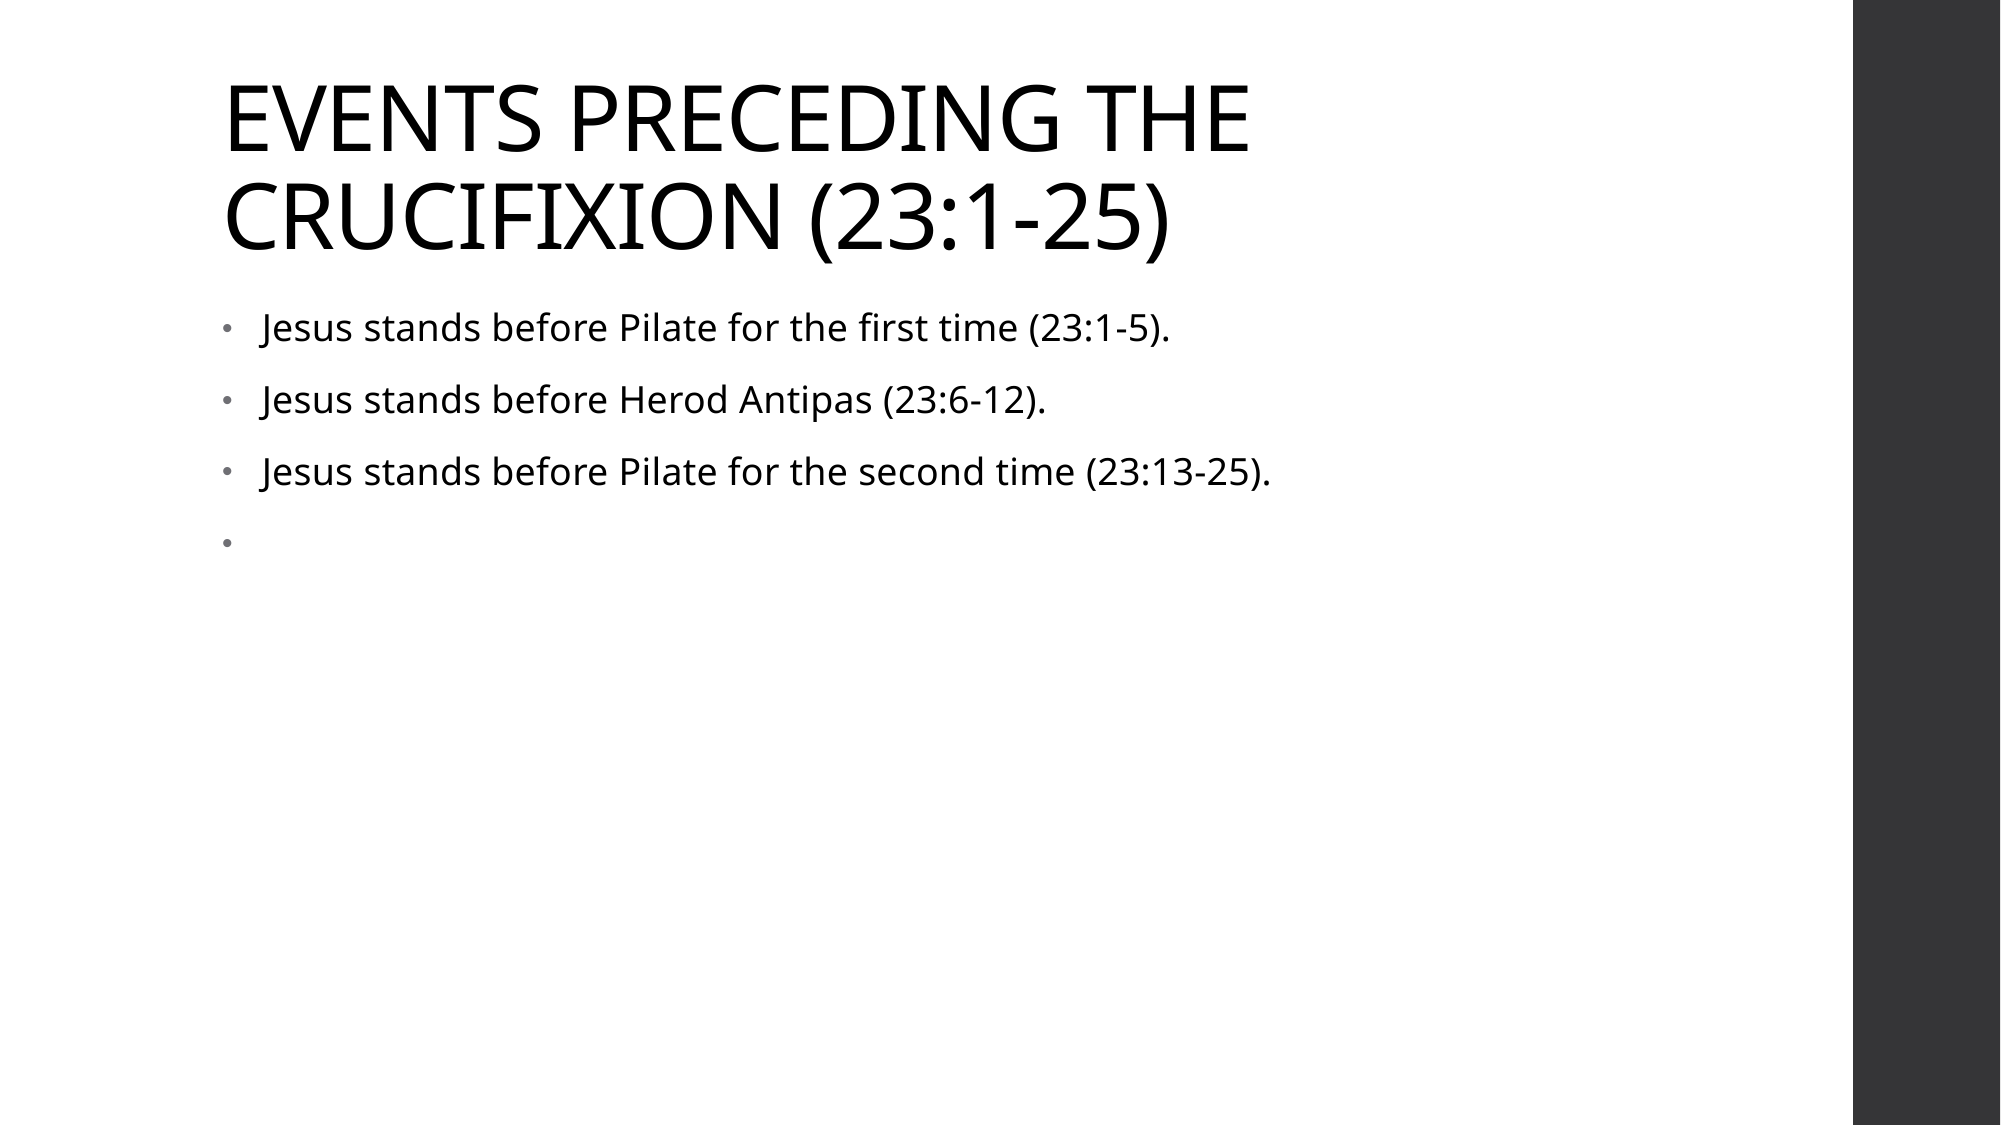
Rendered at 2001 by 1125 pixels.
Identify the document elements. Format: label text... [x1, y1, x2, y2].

list Jesus stands before Pilate for the first time (23:1-5). Jesus stands before Herod Antipas (23:6-12). Jesus stands before Pilate for the second time (23:13-25). [206, 299, 1617, 1014]
title EVENTS PRECEDING THE CRUCIFIXION (23:1-25) [206, 60, 1797, 278]
